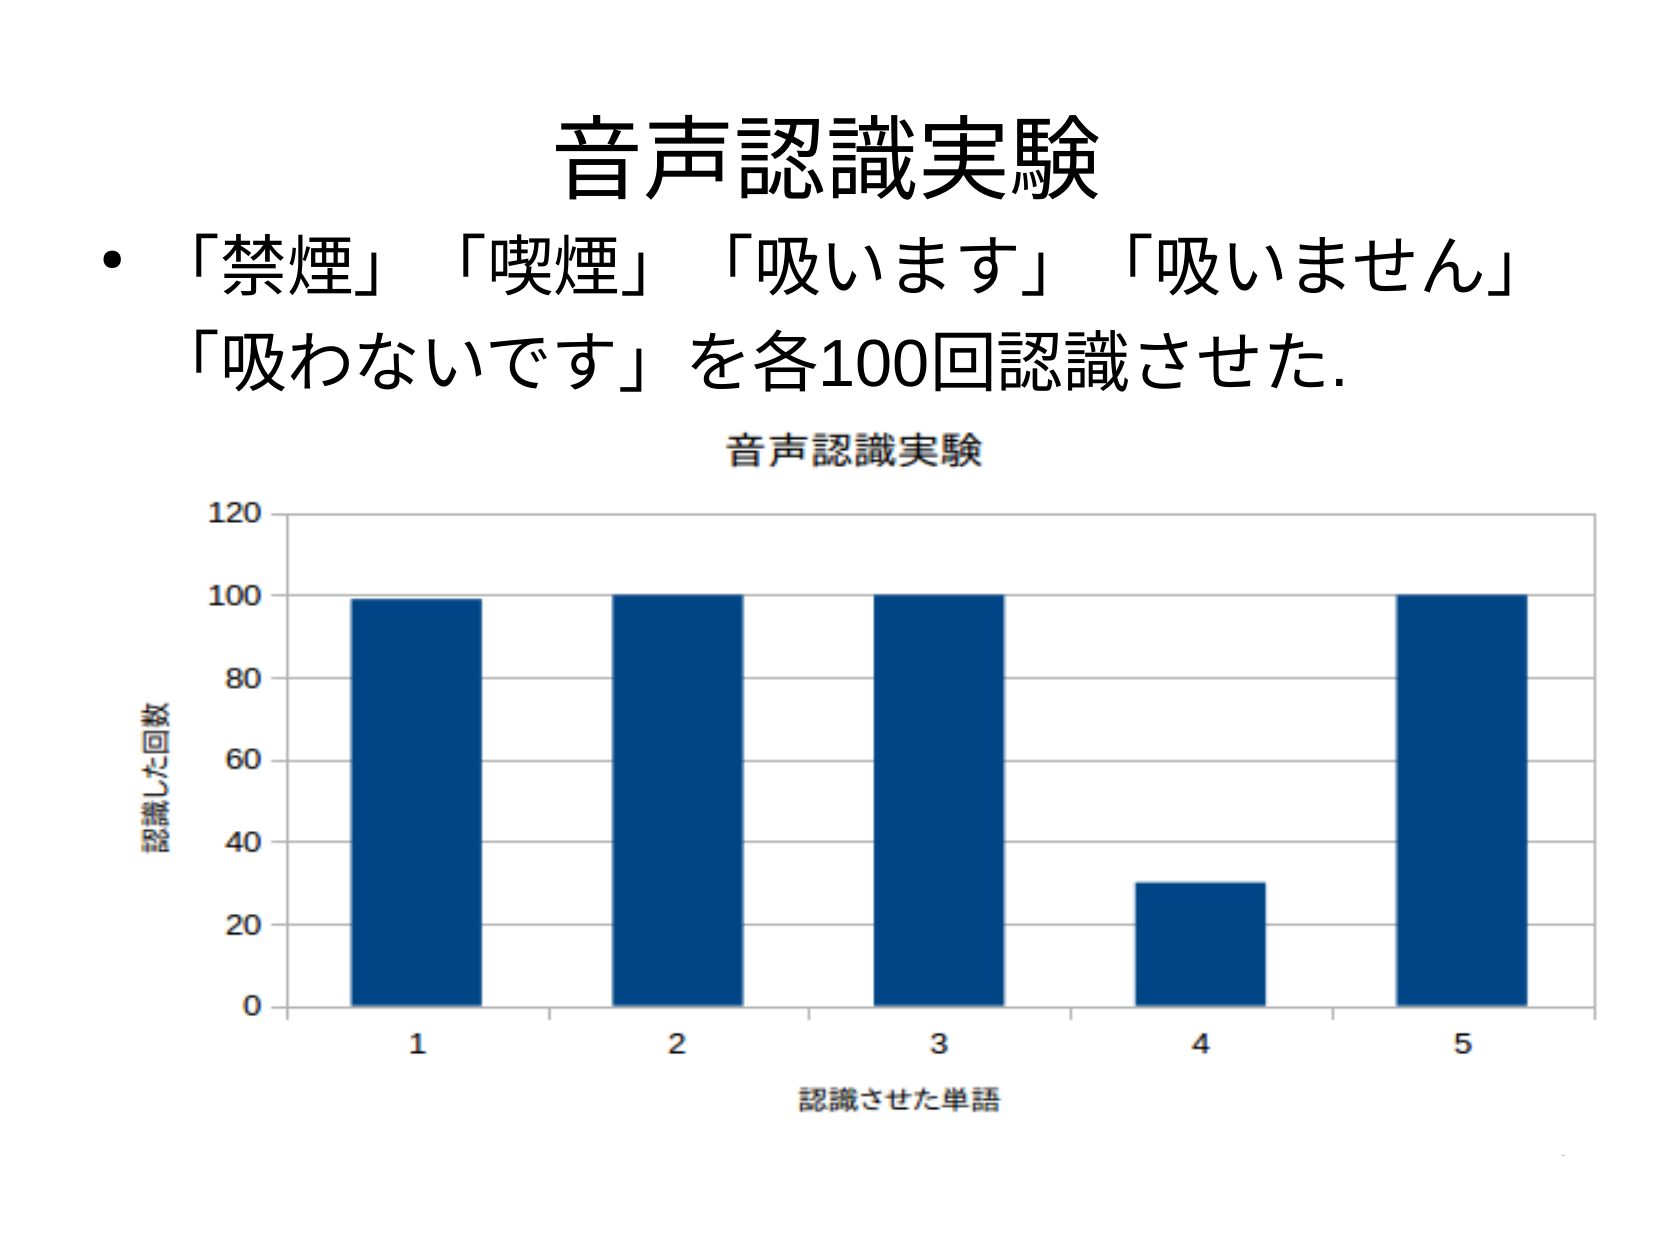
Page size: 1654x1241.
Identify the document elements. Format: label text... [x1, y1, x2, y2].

title 音声認識実験 [82, 49, 1571, 212]
picture [86, 393, 1625, 1155]
list 「禁煙」「喫煙」「吸います」「吸いません」「吸わないです」を各100回認識させた. [82, 212, 1571, 1205]
